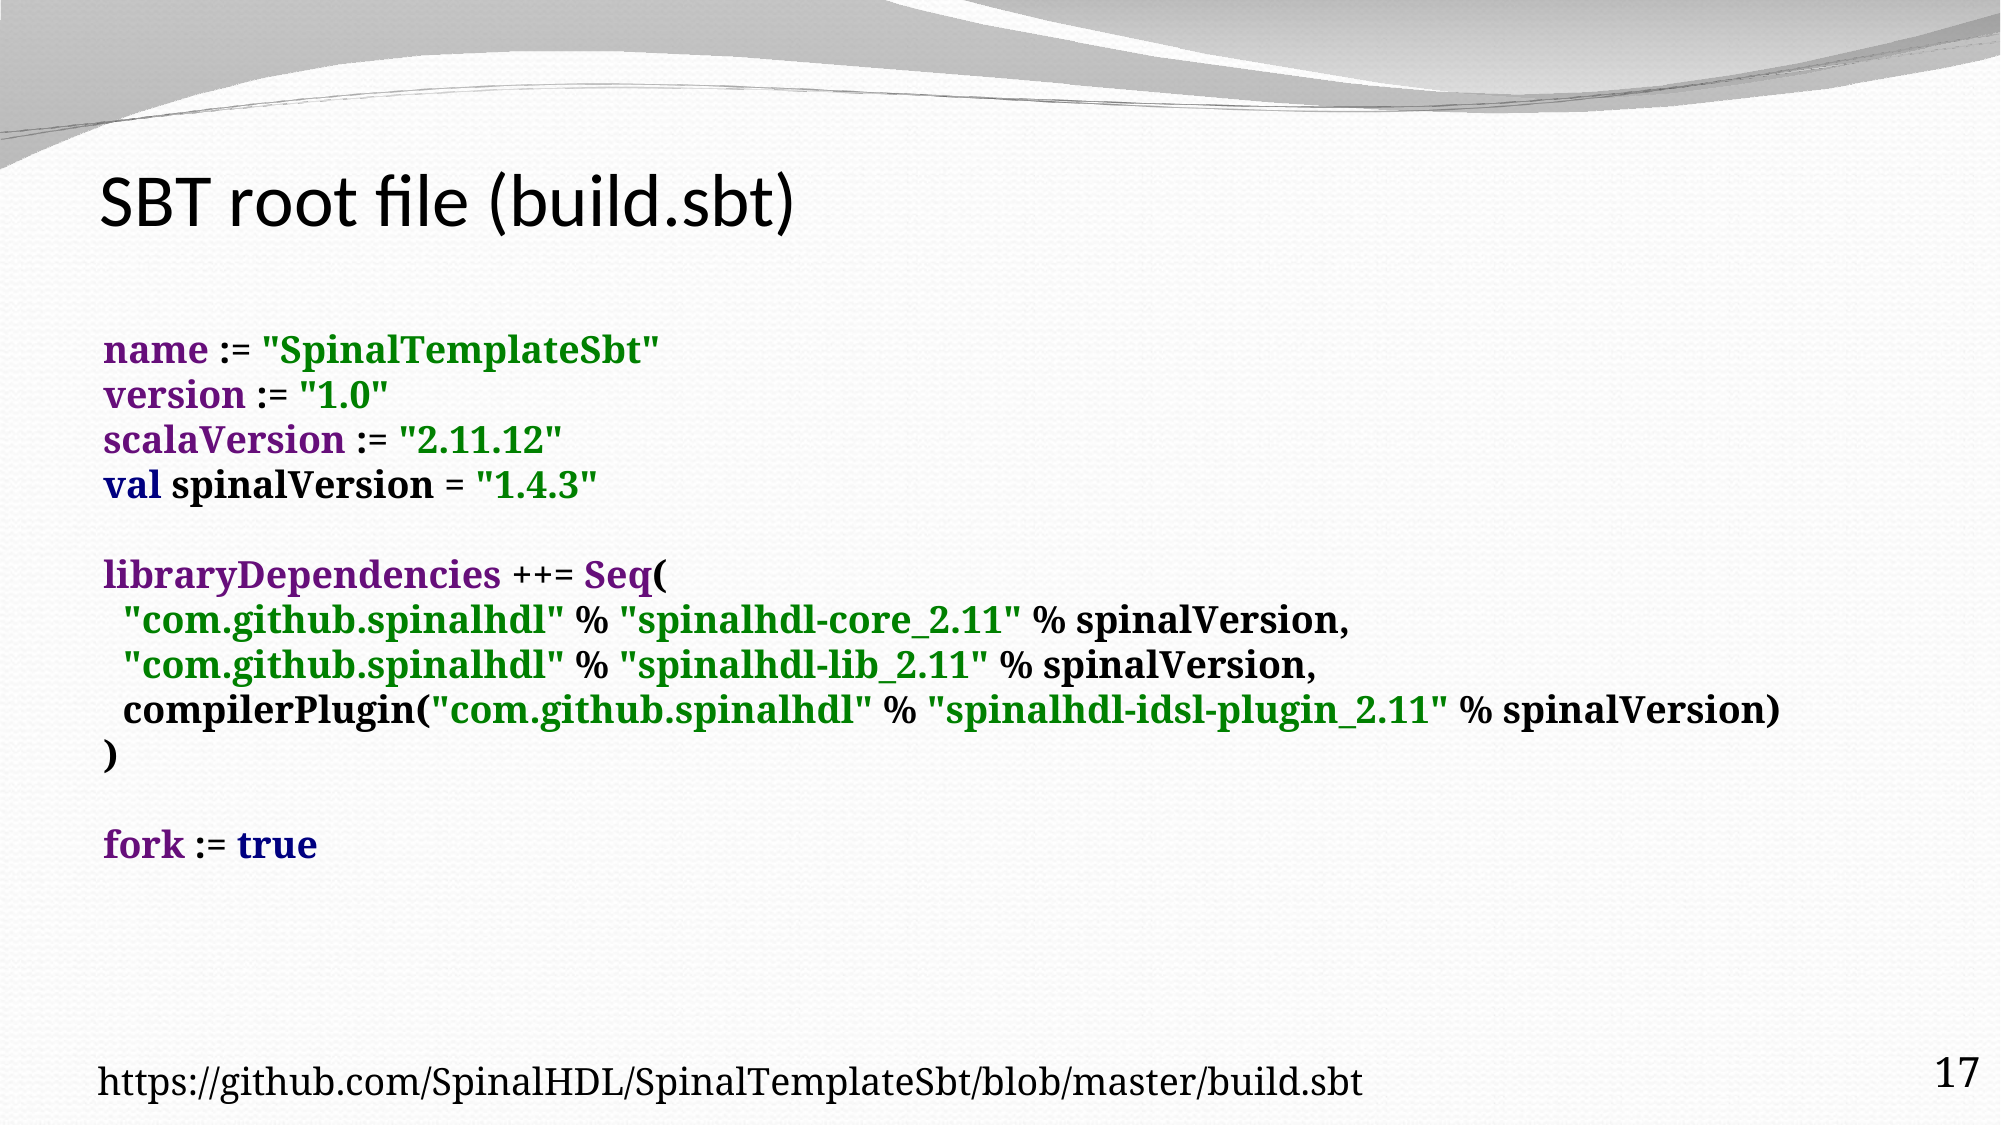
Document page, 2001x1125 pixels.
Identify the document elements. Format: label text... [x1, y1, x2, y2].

text_box name := "SpinalTemplateSbt" version := "1.0" scalaVersion := "2.11.12" val spinalVersion = "1.4.3" libraryDependencies ++= Seq( "com.github.spinalhdl" % "spinalhdl-core_2.11" % spinalVersion, "com.github.spinalhdl" % "spinalhdl-lib_2.11" % spinalVersion, compilerPlugin("com.github.spinalhdl" % "spinalhdl-idsl-plugin_2.11" % spinalVersion) ) fork := true [88, 318, 2001, 919]
text_box <numéro> [1813, 1042, 1981, 1103]
text_box https://github.com/SpinalHDL/SpinalTemplateSbt/blob/master/build.sbt [82, 1050, 1479, 1111]
title SBT root file (build.sbt) [99, 54, 1985, 242]
picture [0, 0, 2001, 1125]
